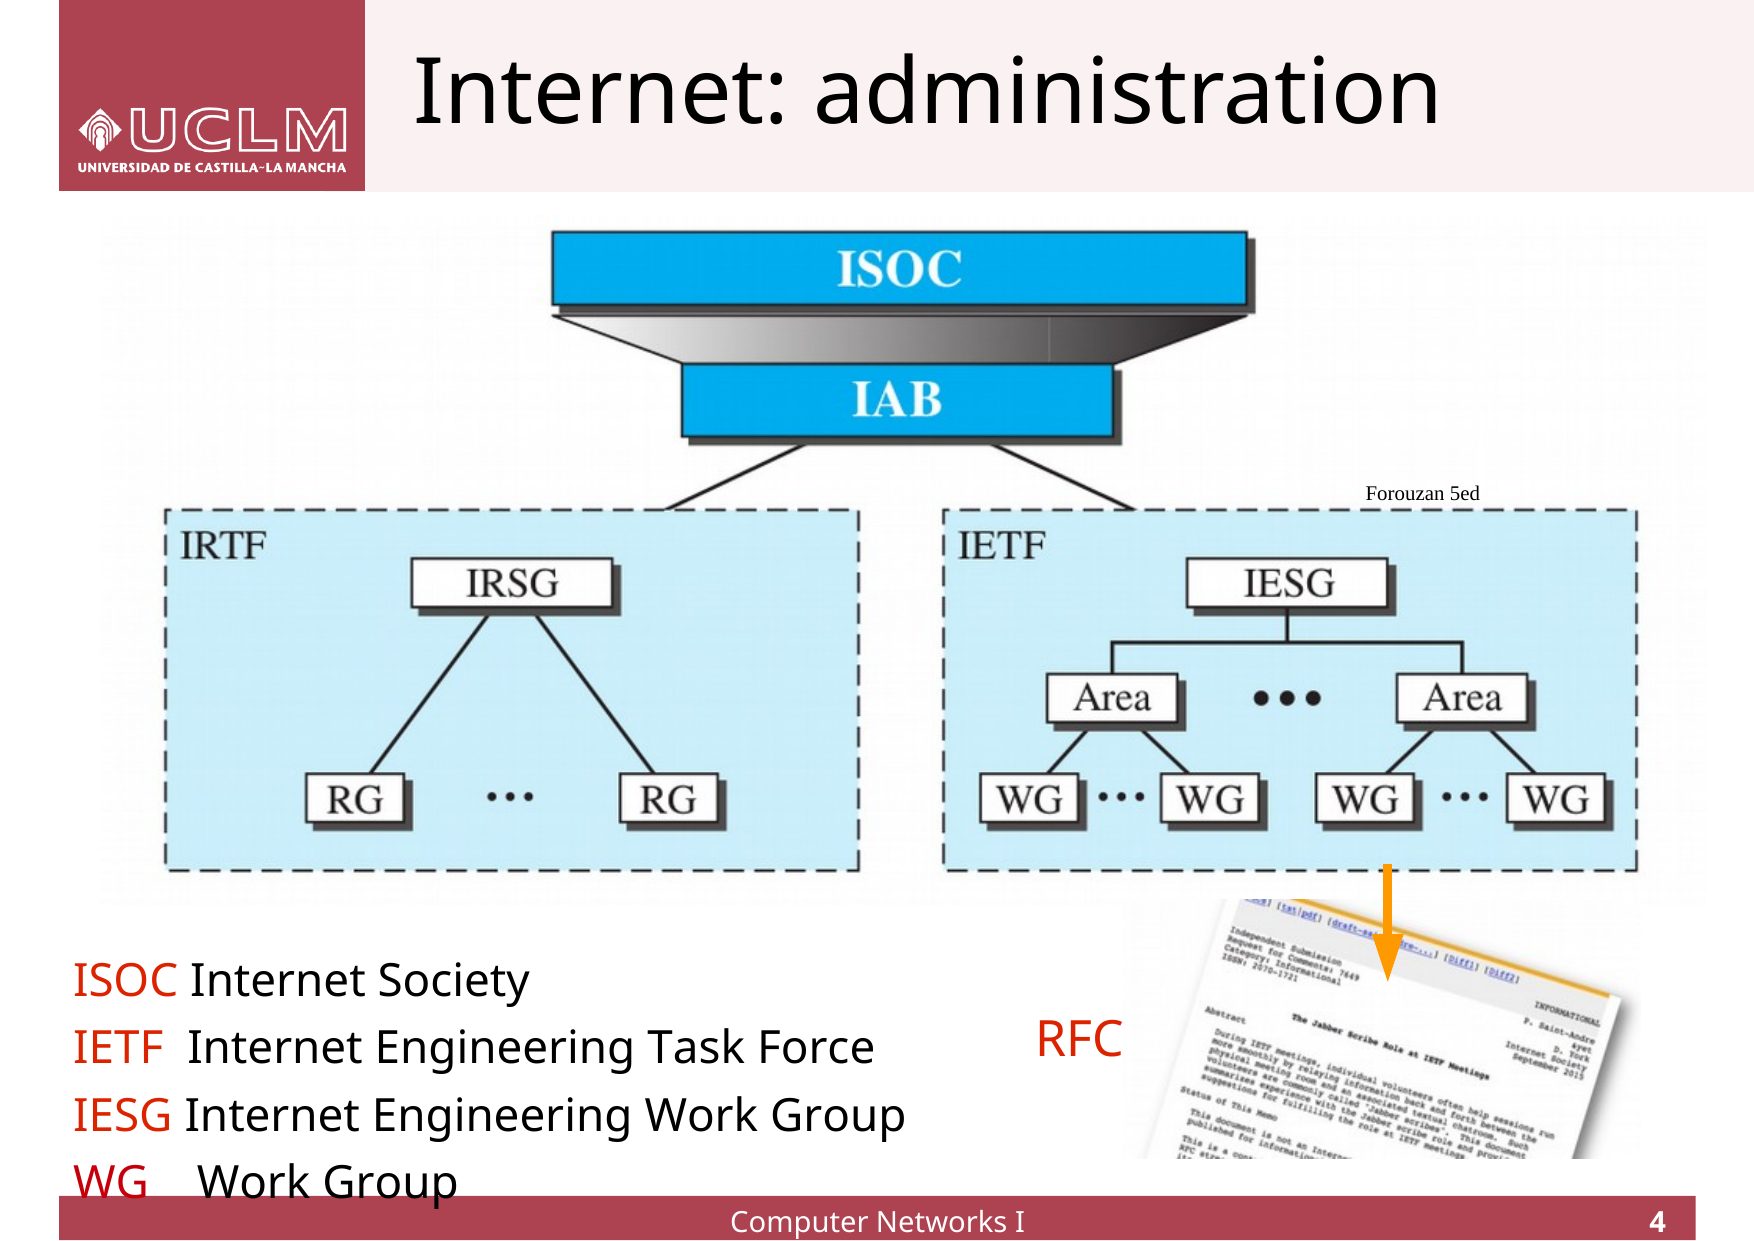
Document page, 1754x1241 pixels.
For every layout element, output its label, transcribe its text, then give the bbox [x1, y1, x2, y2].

picture [59, 0, 365, 191]
text_box ISOC Internet Society IETF Internet Engineering Task Force IESG Internet Engineering Work Group WG Work Group [73, 942, 872, 1177]
picture [100, 215, 1707, 1159]
text_box Forouzan 5ed [1365, 479, 1706, 505]
text_box RFC [1034, 998, 1183, 1054]
title Internet: administration [413, 0, 1667, 198]
